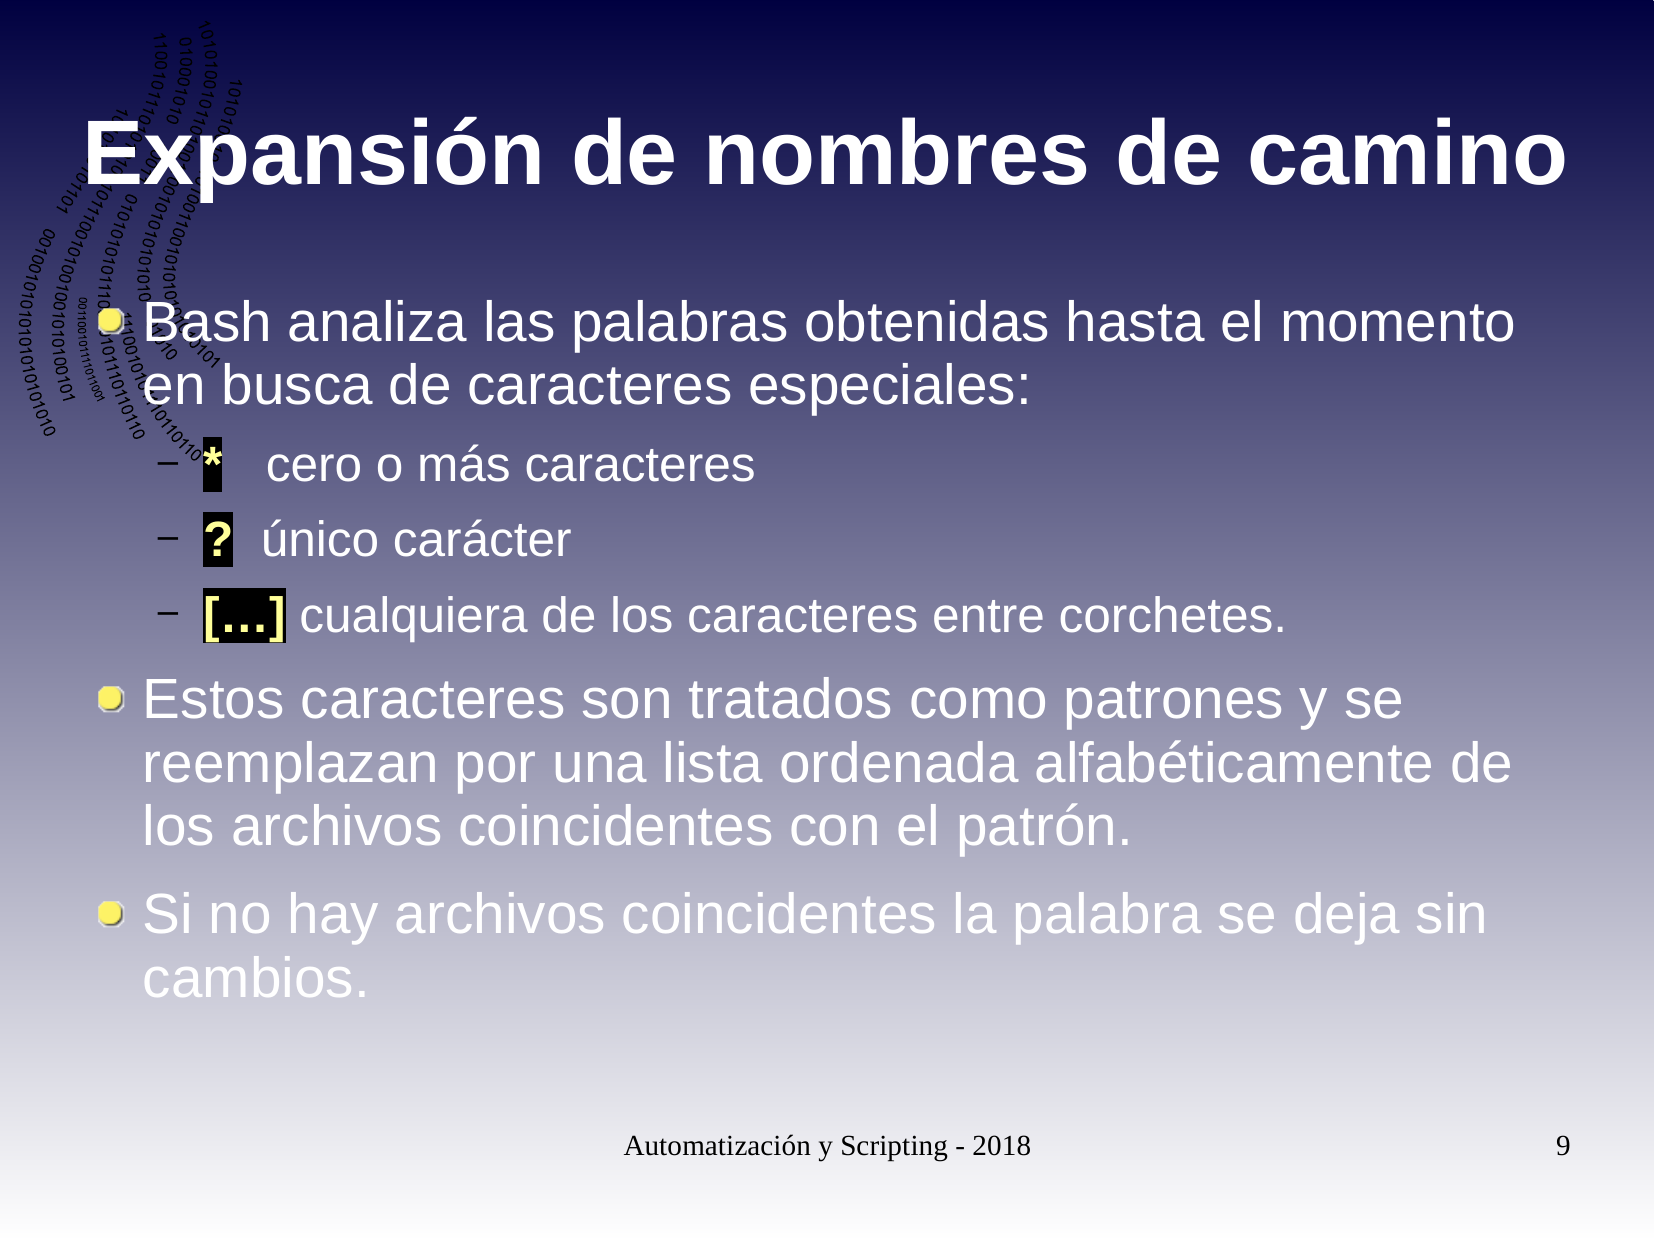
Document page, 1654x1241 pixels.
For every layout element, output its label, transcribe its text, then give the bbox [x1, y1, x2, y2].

list Bash analiza las palabras obtenidas hasta el momento en busca de caracteres especiales: * cero o más caracteres ? único carácter […] cualquiera de los caracteres entre corchetes. Estos caracteres son tratados como patrones y se reemplazan por una lista ordenada alfabéticamente de los archivos coincidentes con el patrón. Si no hay archivos coincidentes la palabra se deja sin cambios. [82, 290, 1571, 1010]
picture [18, 20, 243, 461]
title Expansión de nombres de camino [82, 49, 1571, 257]
